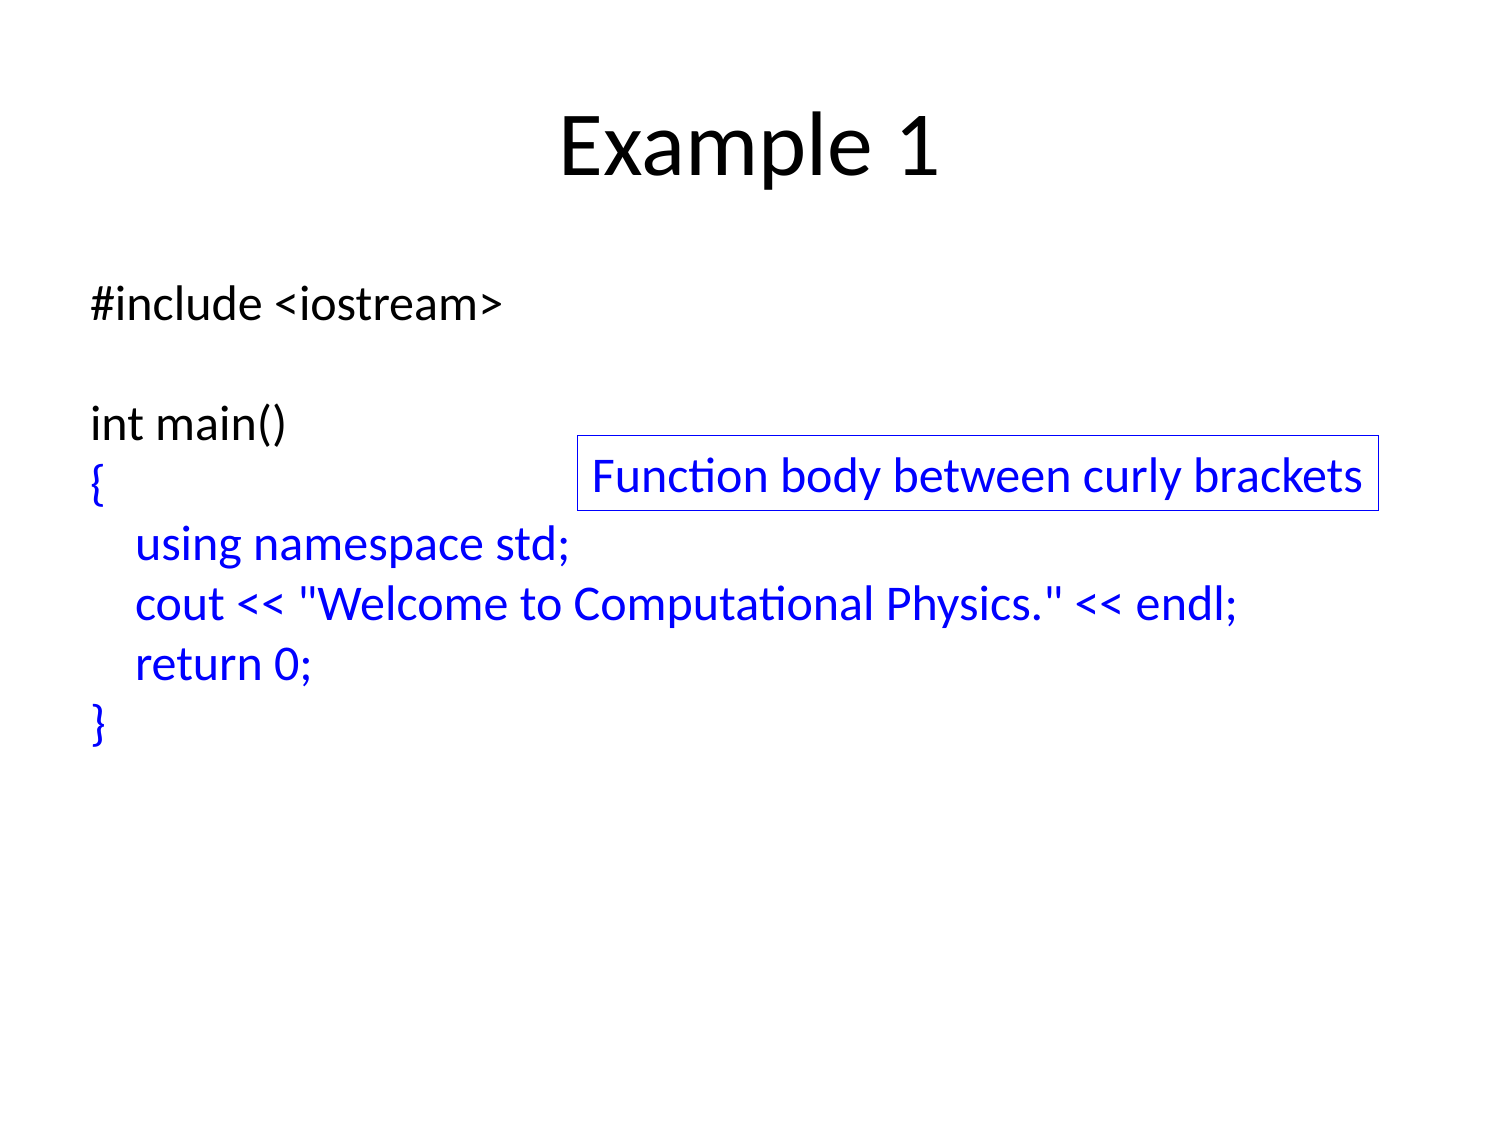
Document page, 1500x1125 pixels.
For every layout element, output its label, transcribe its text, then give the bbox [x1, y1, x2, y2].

text_box Function body between curly brackets [577, 435, 1379, 511]
title Example 1 [75, 45, 1425, 233]
list #include <iostream> int main() { using namespace std; cout << "Welcome to Computational Physics." << endl; return 0; } [75, 262, 1425, 1005]
